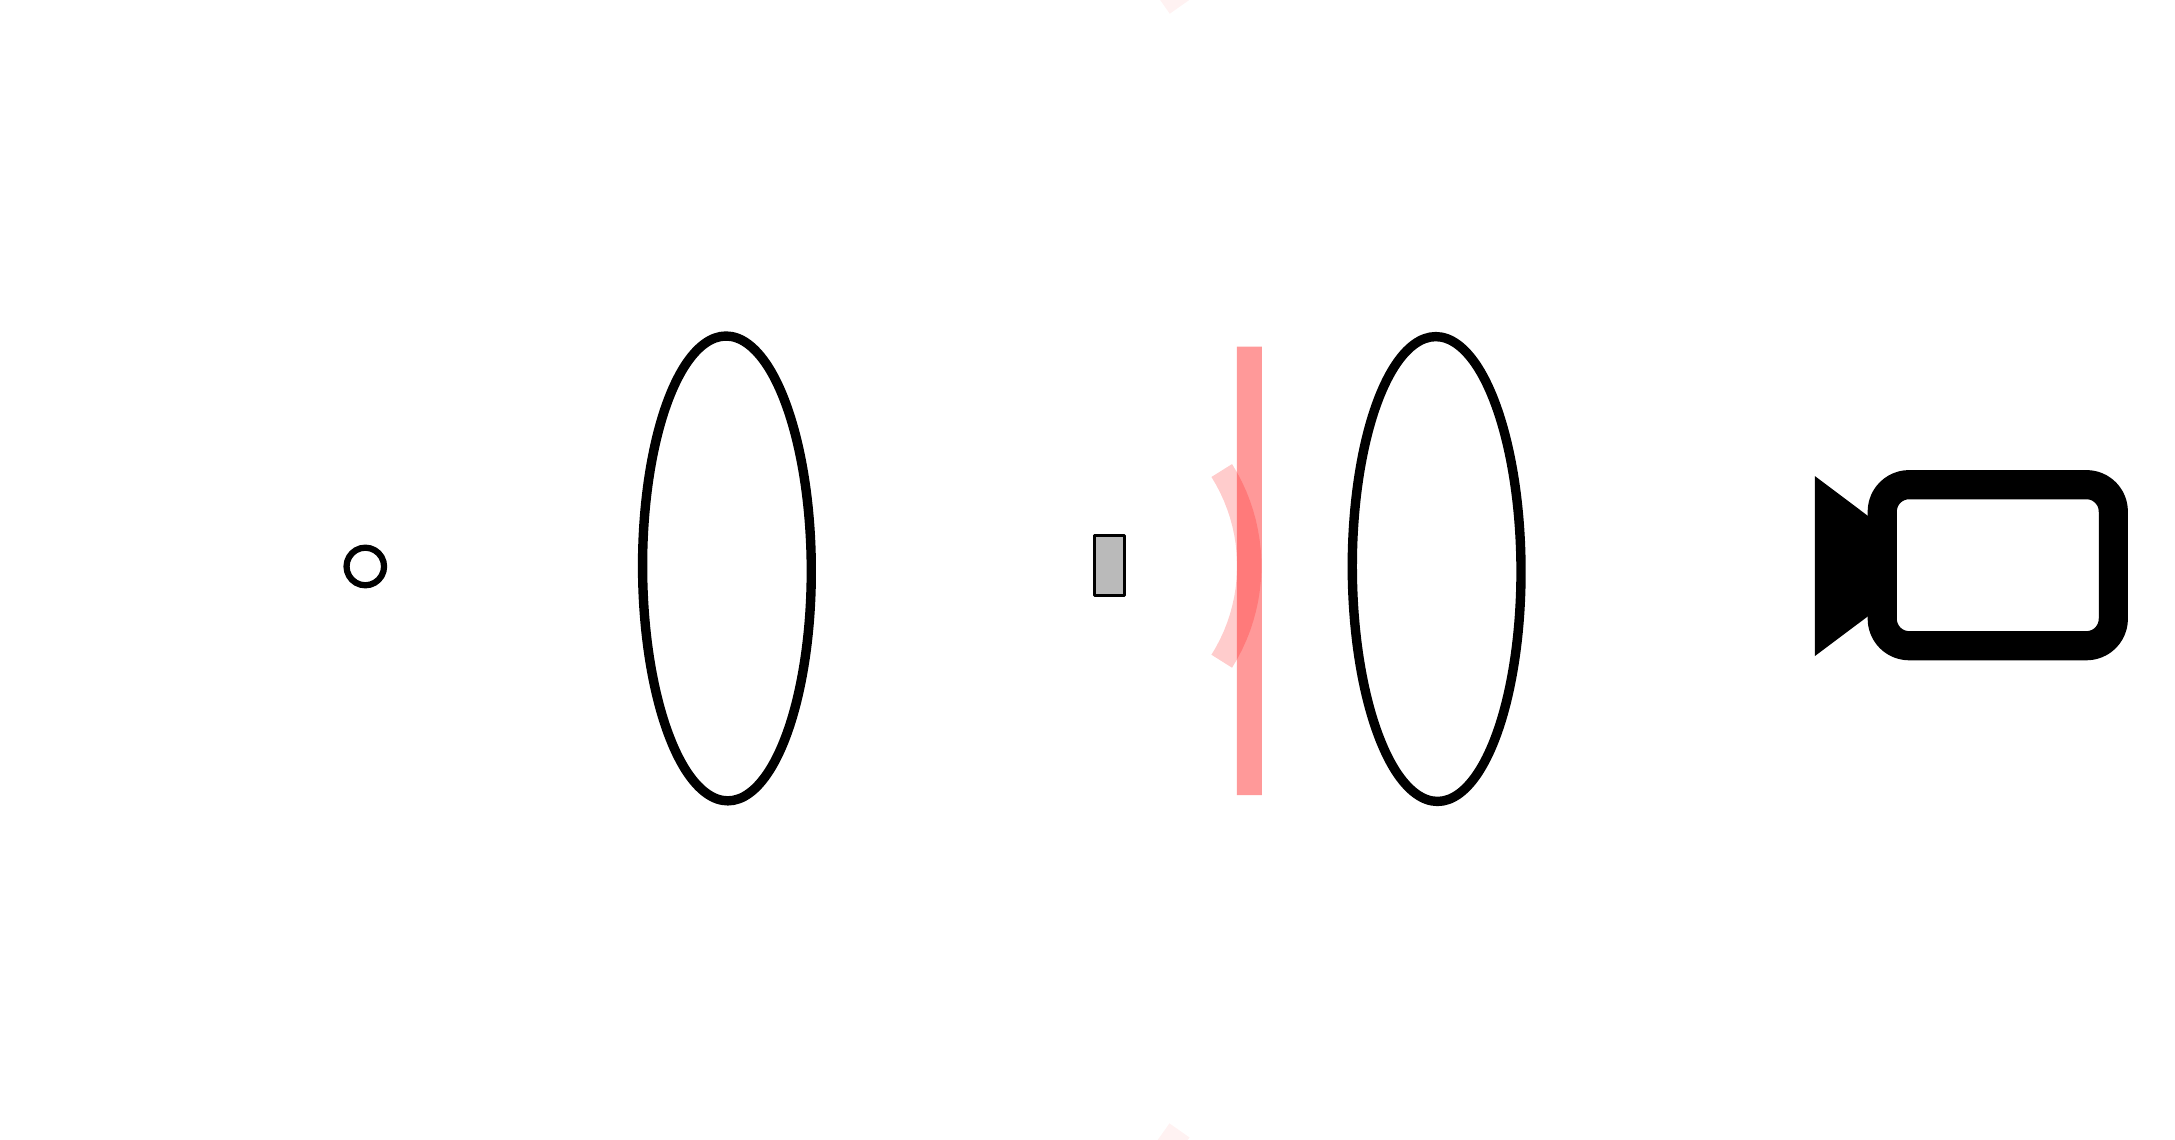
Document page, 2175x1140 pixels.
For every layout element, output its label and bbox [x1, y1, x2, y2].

text_box [642, 0, 1747, 1140]
text_box [1882, 484, 2114, 646]
text_box [1814, 476, 1875, 657]
